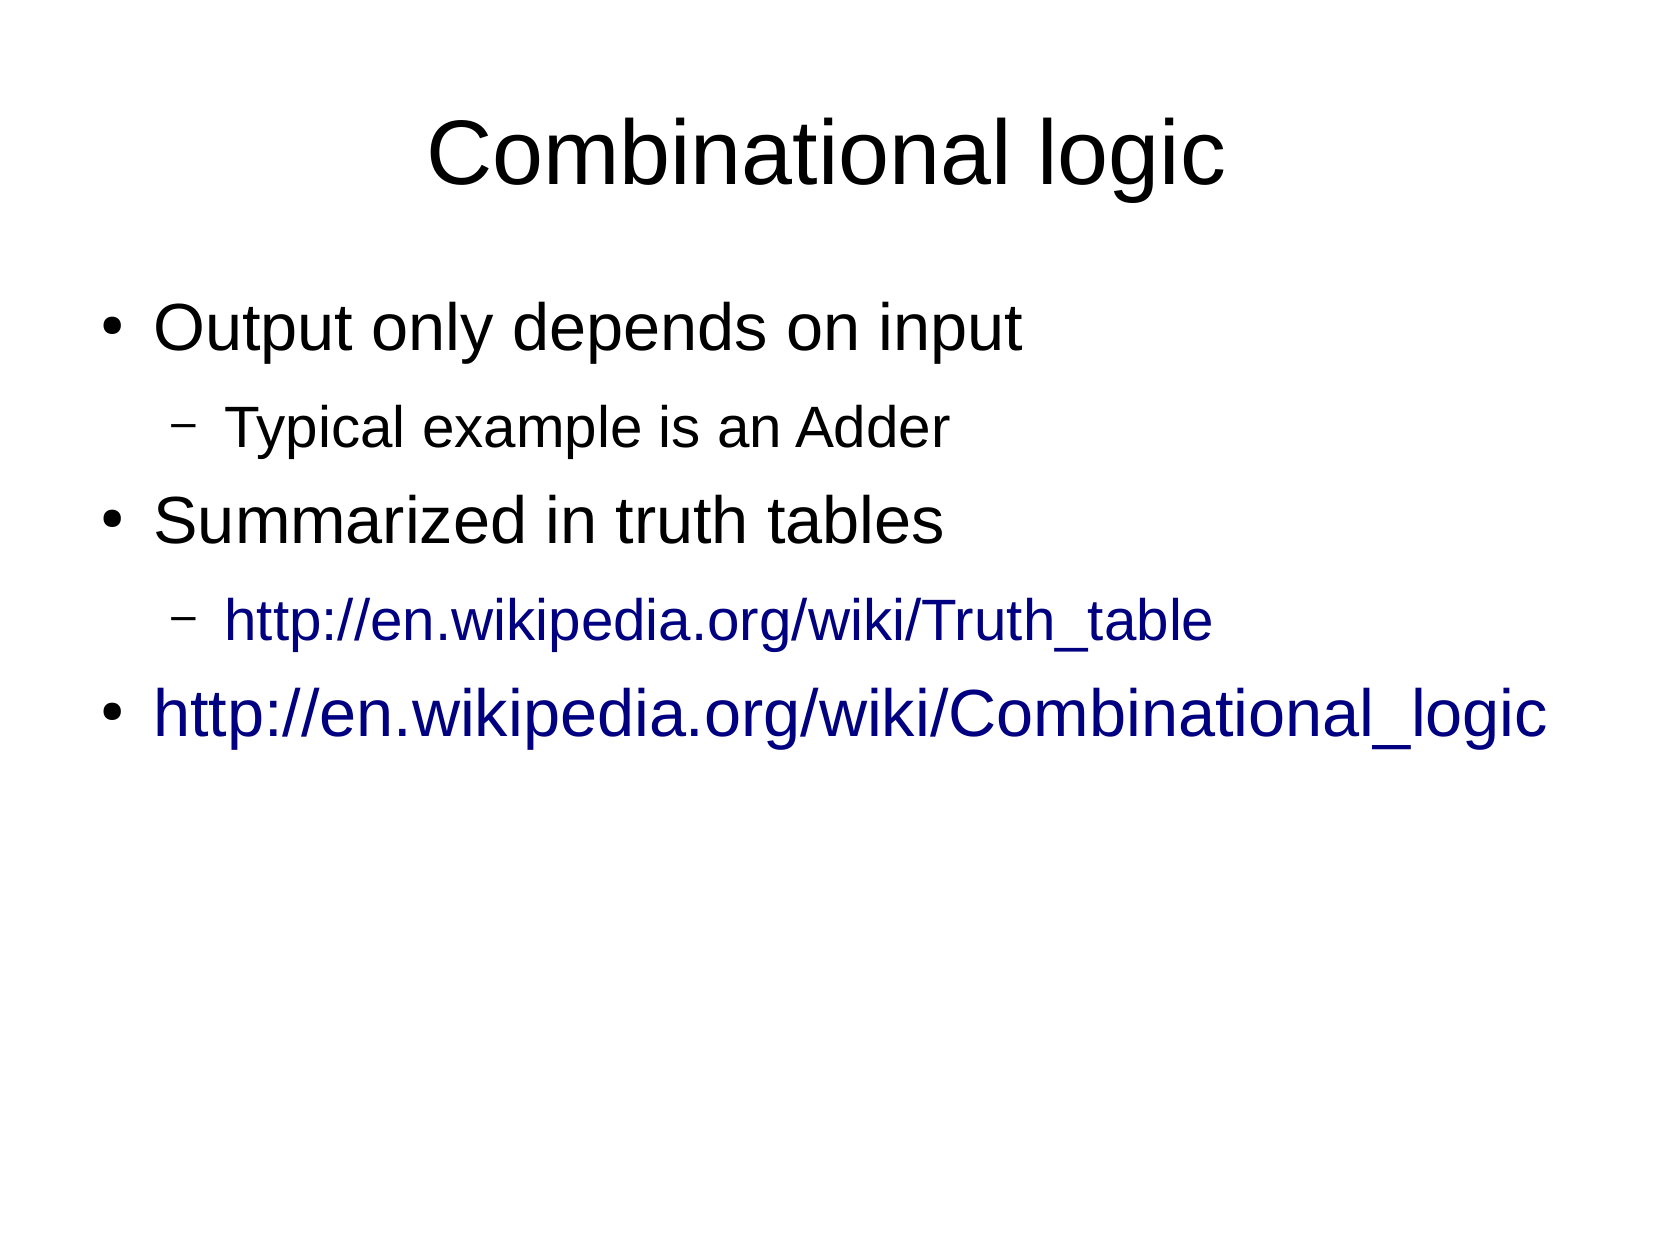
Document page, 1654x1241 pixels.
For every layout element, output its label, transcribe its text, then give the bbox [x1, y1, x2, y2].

list Output only depends on input Typical example is an Adder Summarized in truth tables http://en.wikipedia.org/wiki/Truth_table http://en.wikipedia.org/wiki/Combinational_logic [82, 290, 1571, 1010]
title Combinational logic [82, 49, 1571, 257]
